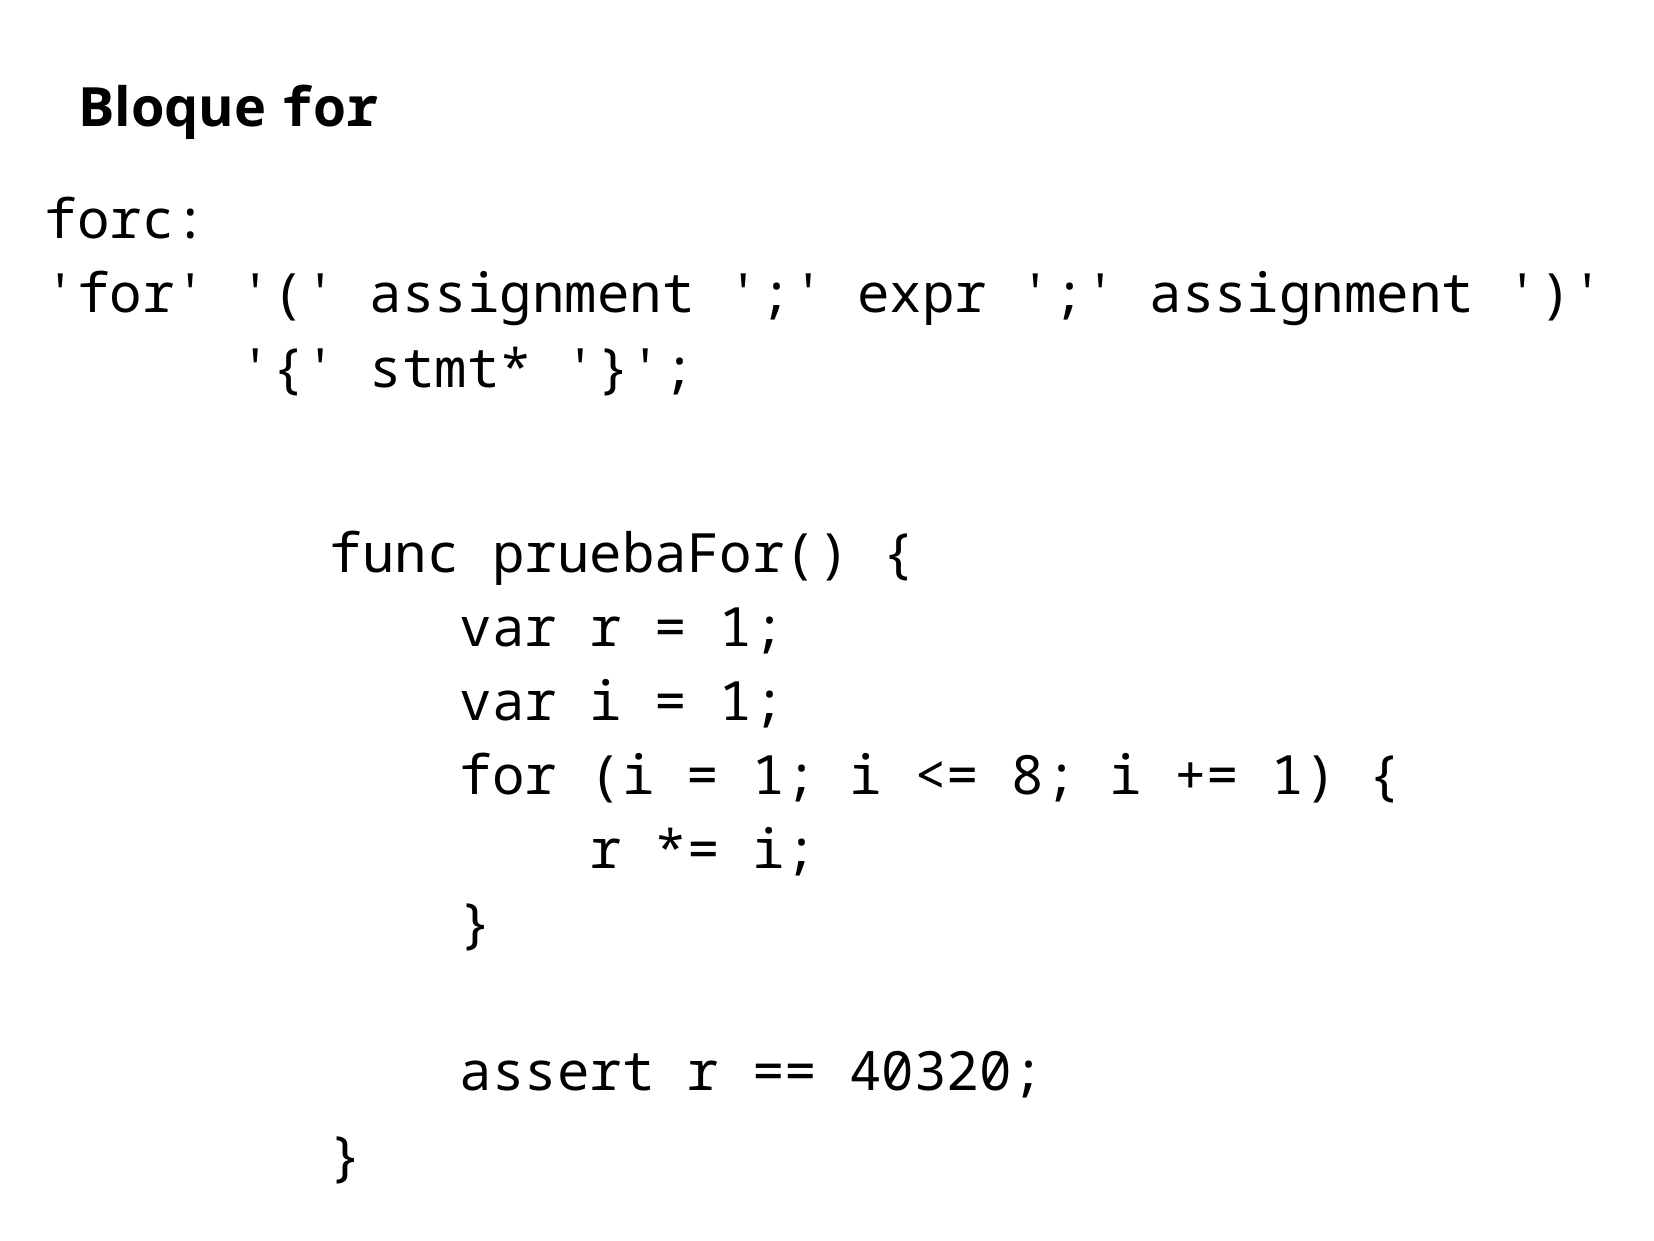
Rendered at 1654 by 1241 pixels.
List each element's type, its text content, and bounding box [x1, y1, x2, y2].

text_box forc: 'for' '(' assignment ';' expr ';' assignment ')' '{' stmt* '}'; [30, 173, 1636, 385]
text_box func pruebaFor() { var r = 1; var i = 1; for (i = 1; i <= 8; i += 1) { r *= i; } assert r == 40320; } [315, 506, 1426, 1119]
text_box Bloque for [63, 61, 1231, 142]
